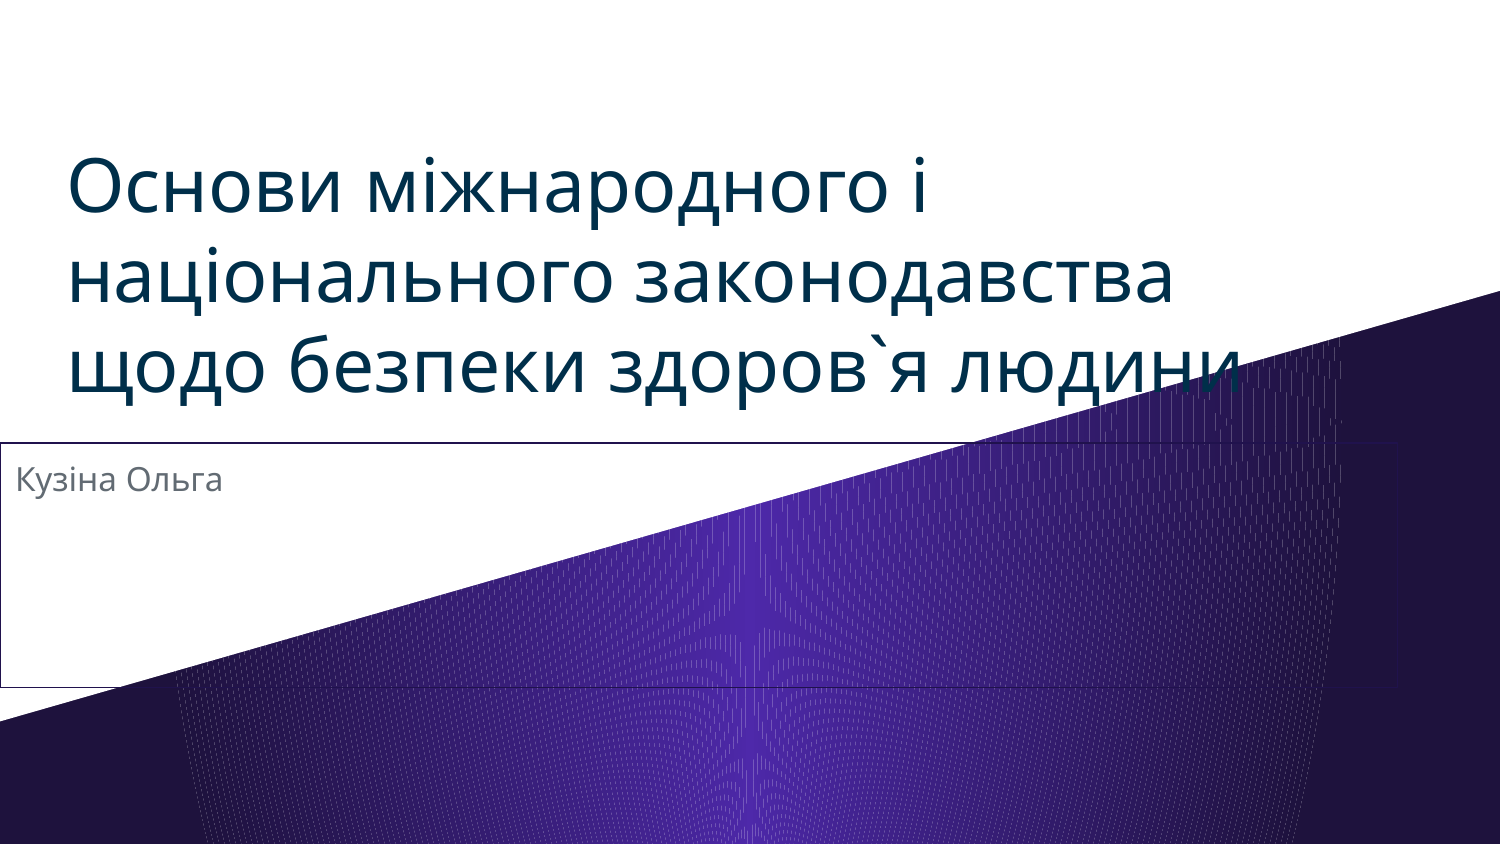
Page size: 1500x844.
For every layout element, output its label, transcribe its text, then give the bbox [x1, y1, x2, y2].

subtitle Кузіна Ольга [0, 443, 1398, 688]
title Основи міжнародного і національного законодавства щодо безпеки здоров`я людини [51, 122, 1299, 392]
